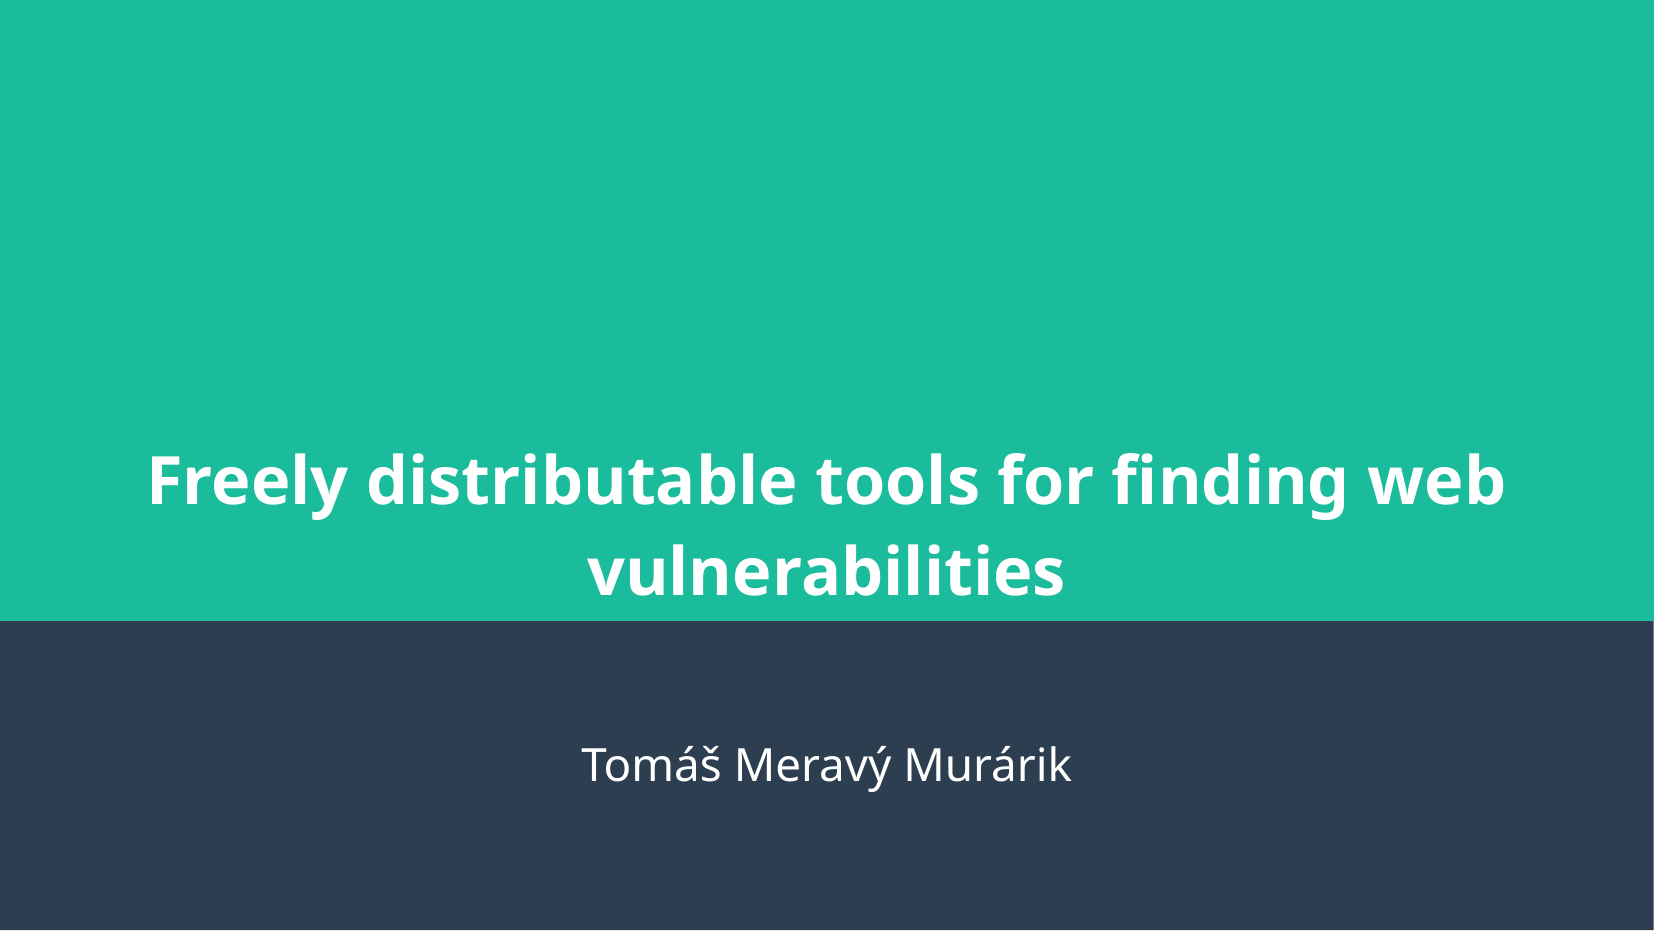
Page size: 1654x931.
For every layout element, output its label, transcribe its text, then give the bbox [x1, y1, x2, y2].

subtitle Tomáš Meravý Murárik [59, 642, 1595, 886]
title Freely distributable tools for finding web vulnerabilities [59, 433, 1595, 615]
